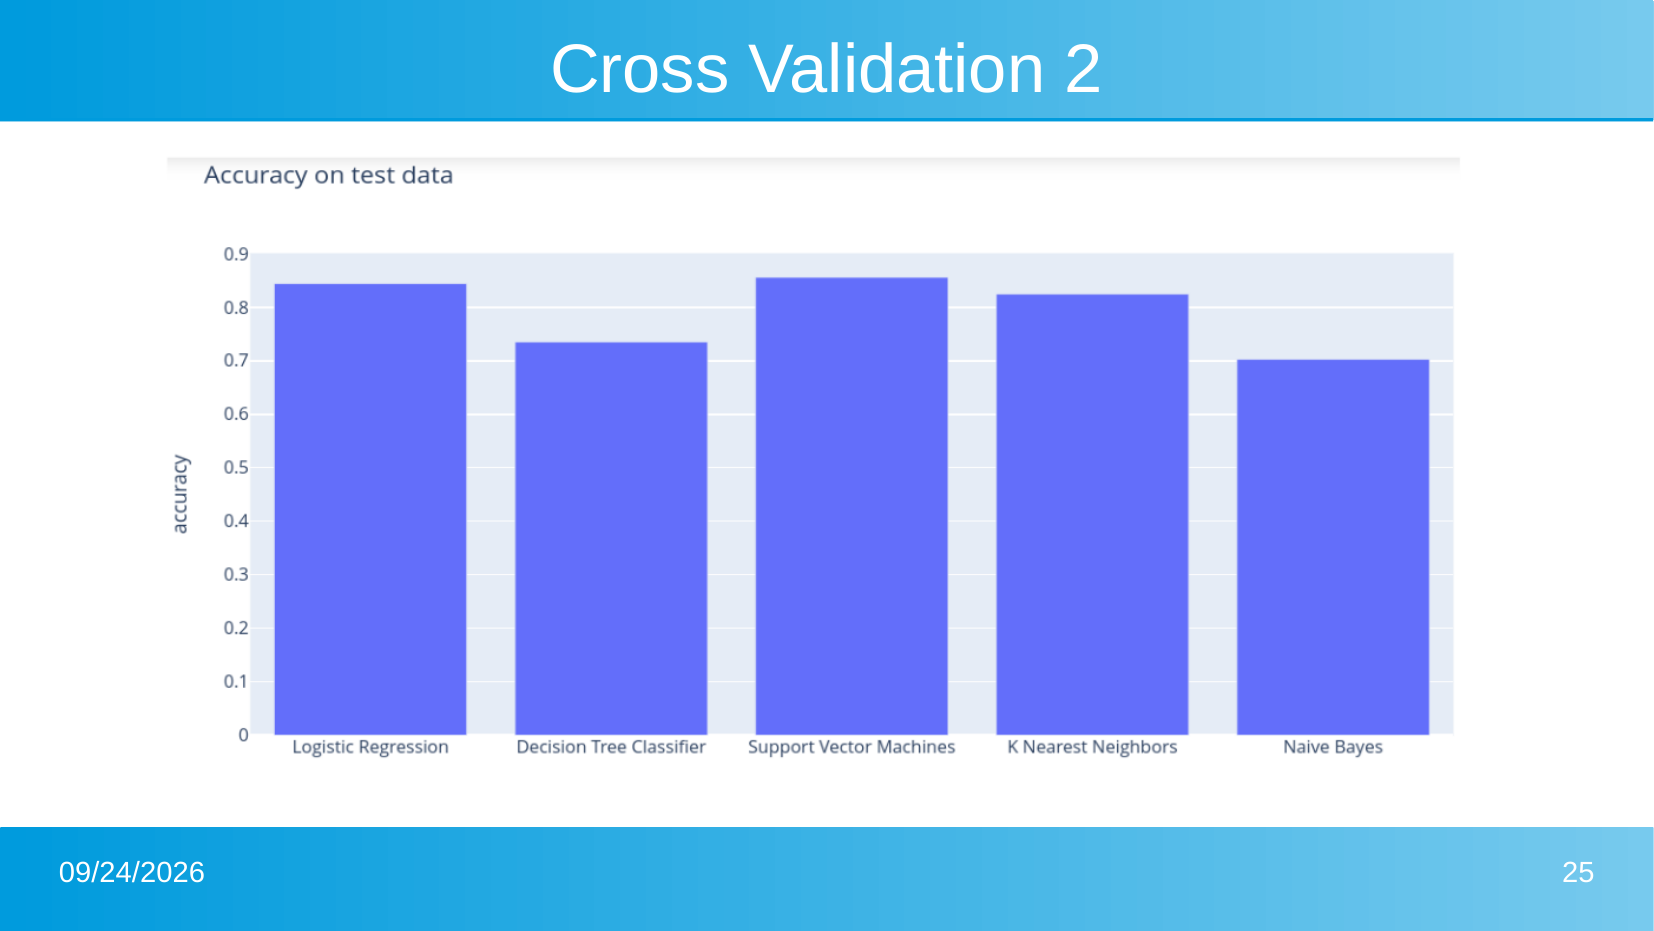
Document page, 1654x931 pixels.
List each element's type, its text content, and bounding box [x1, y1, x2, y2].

picture [150, 149, 1466, 776]
title Cross Validation 2 [59, 29, 1595, 108]
